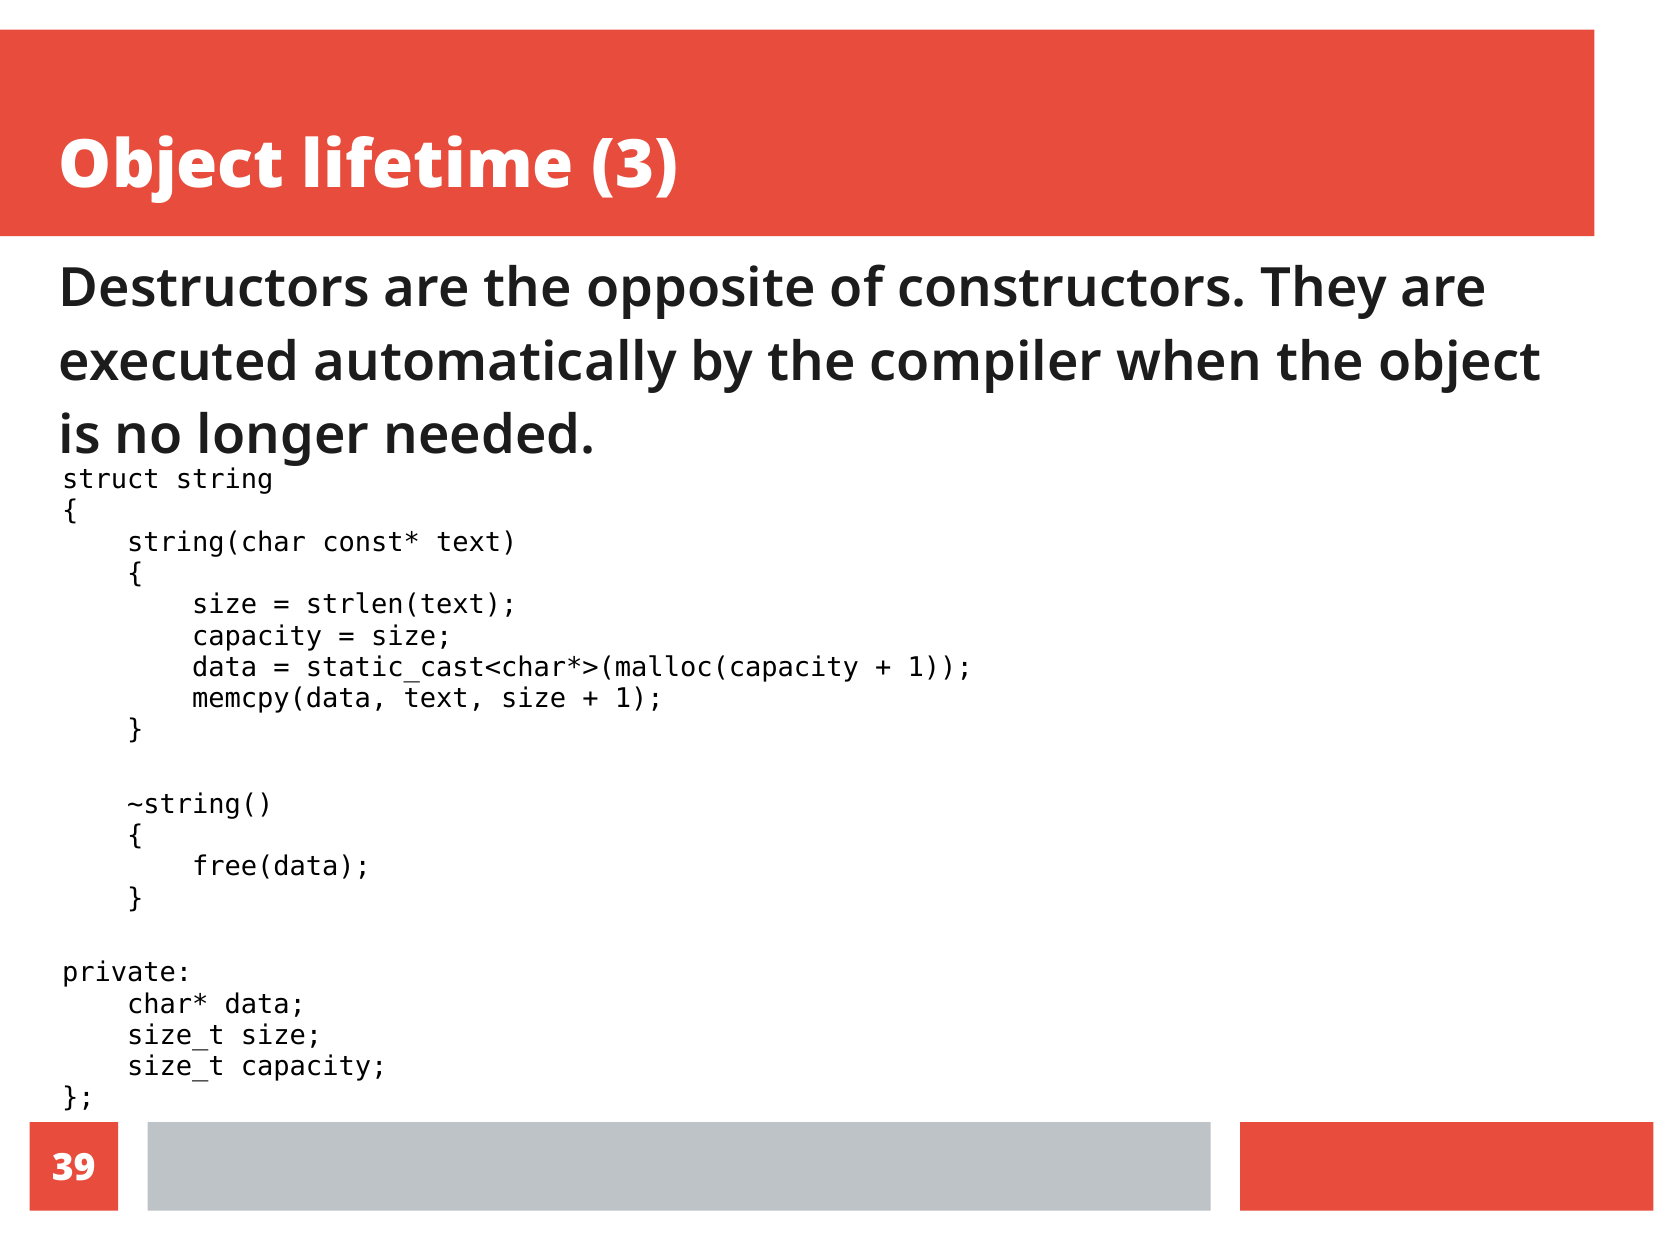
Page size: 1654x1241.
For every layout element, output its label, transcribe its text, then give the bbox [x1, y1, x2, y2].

title Object lifetime (3) [59, 59, 1595, 207]
text_box struct string { string(char const* text) { size = strlen(text); capacity = size; data = static_cast<char*>(malloc(capacity + 1)); memcpy(data, text, size + 1); } ~string() { free(data); } private: char* data; size_t size; size_t capacity; }; [47, 456, 1619, 1241]
list Destructors are the opposite of constructors. They are executed automatically by the compiler when the object is no longer needed. [59, 248, 1565, 456]
